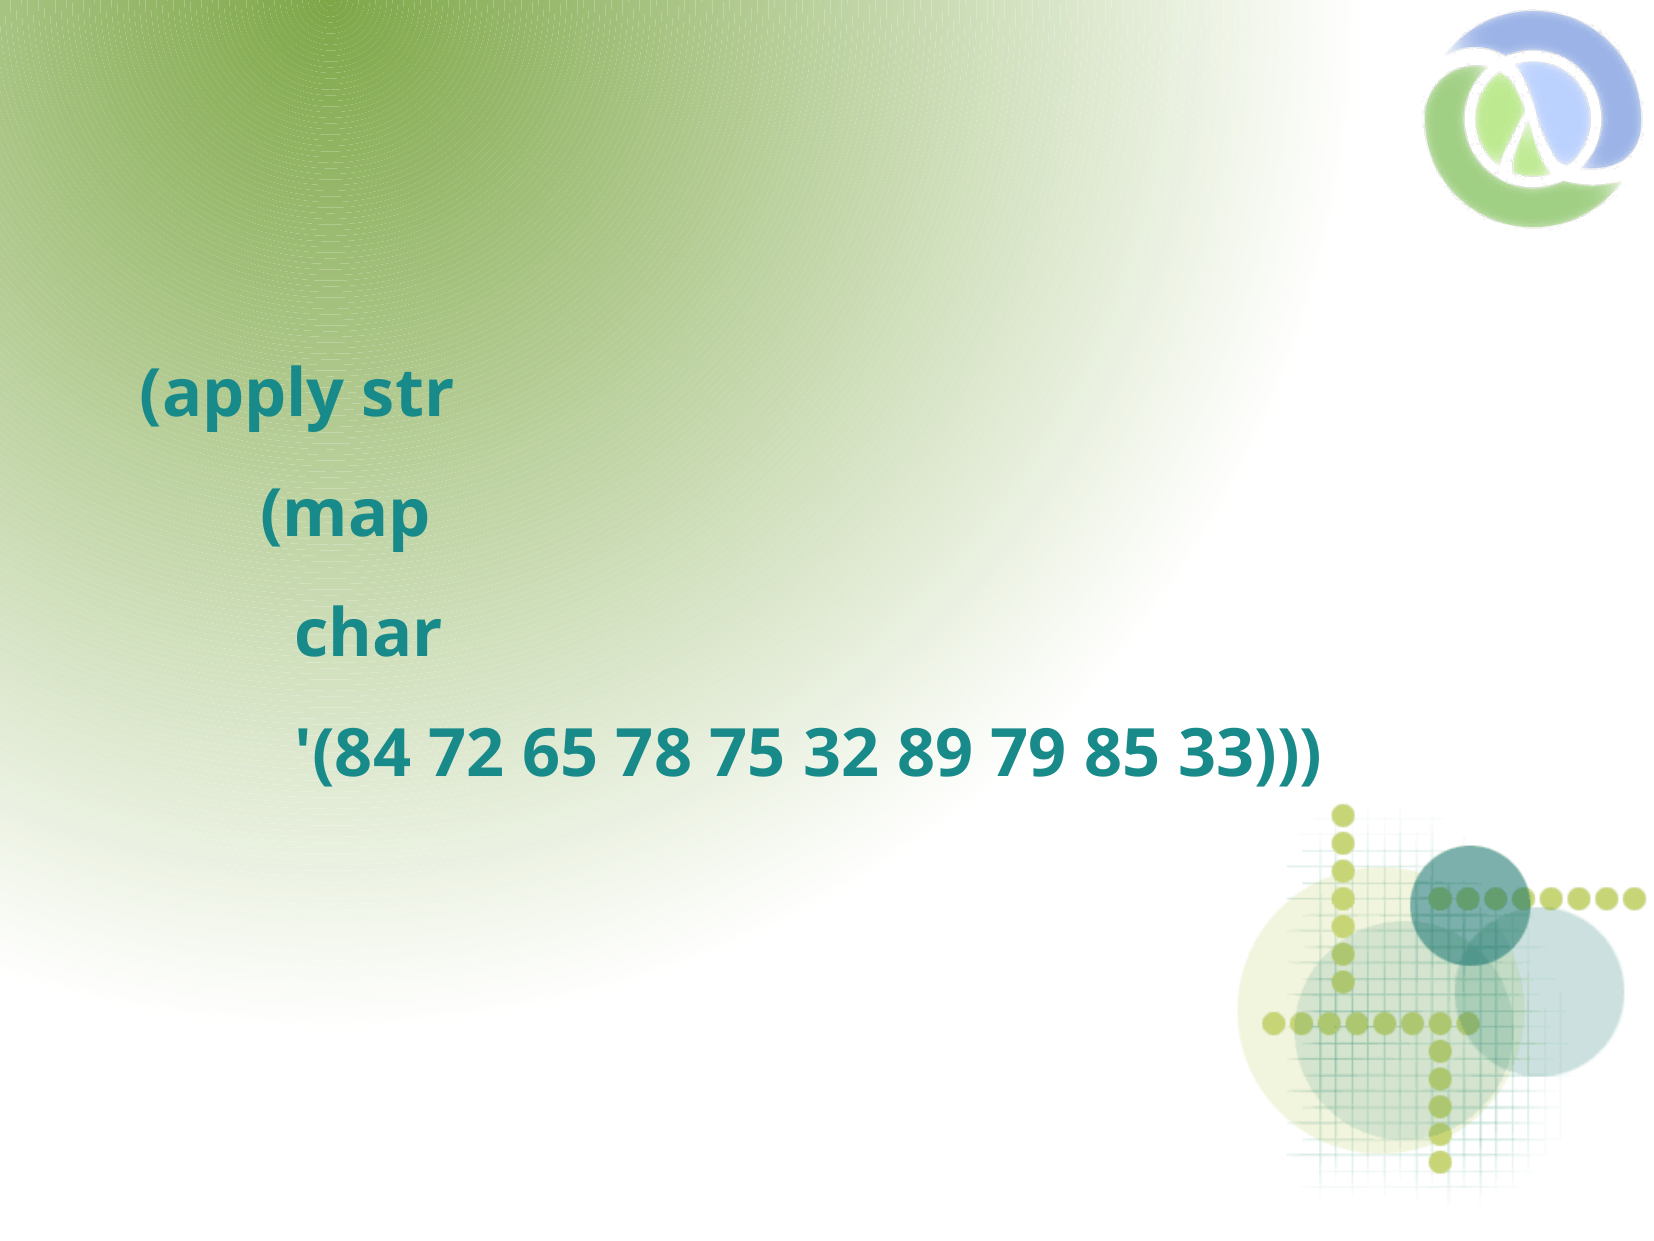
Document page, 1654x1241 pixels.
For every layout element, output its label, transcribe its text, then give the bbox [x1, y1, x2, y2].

list (apply str (map char '(84 72 65 78 75 32 89 79 85 33))) [121, 344, 1534, 1127]
picture [1224, 792, 1654, 1211]
